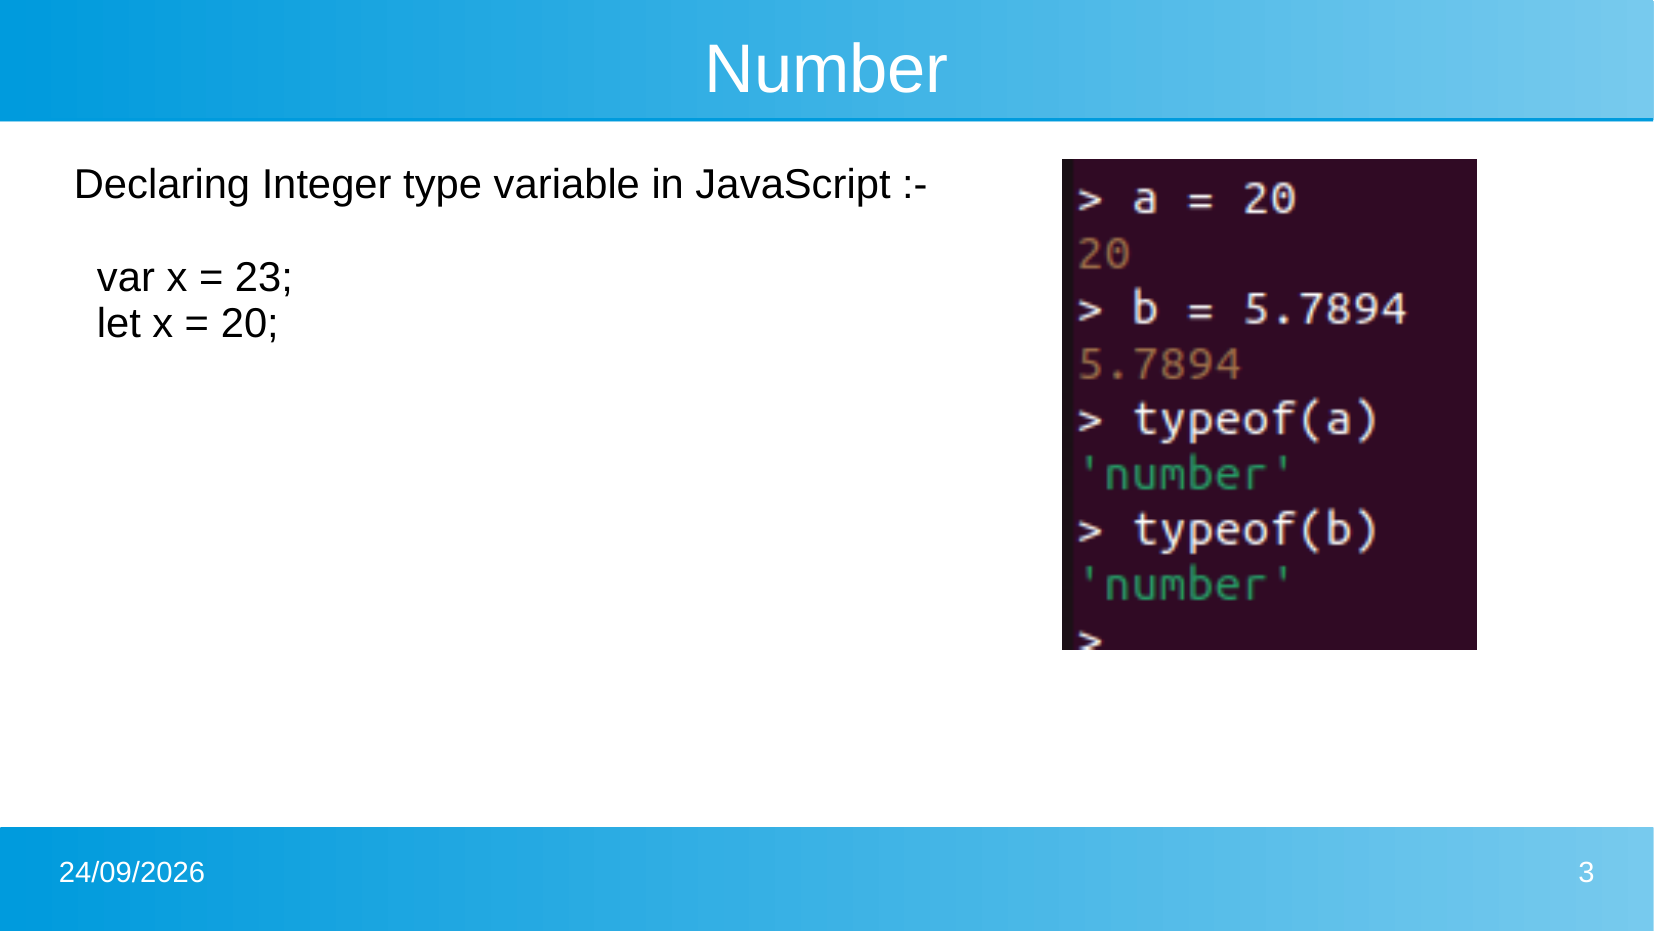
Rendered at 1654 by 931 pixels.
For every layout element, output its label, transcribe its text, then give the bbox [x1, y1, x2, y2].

title Number [59, 29, 1595, 108]
picture [1062, 159, 1477, 650]
text_box Declaring Integer type variable in JavaScript :- var x = 23; let x = 20; [59, 153, 945, 726]
